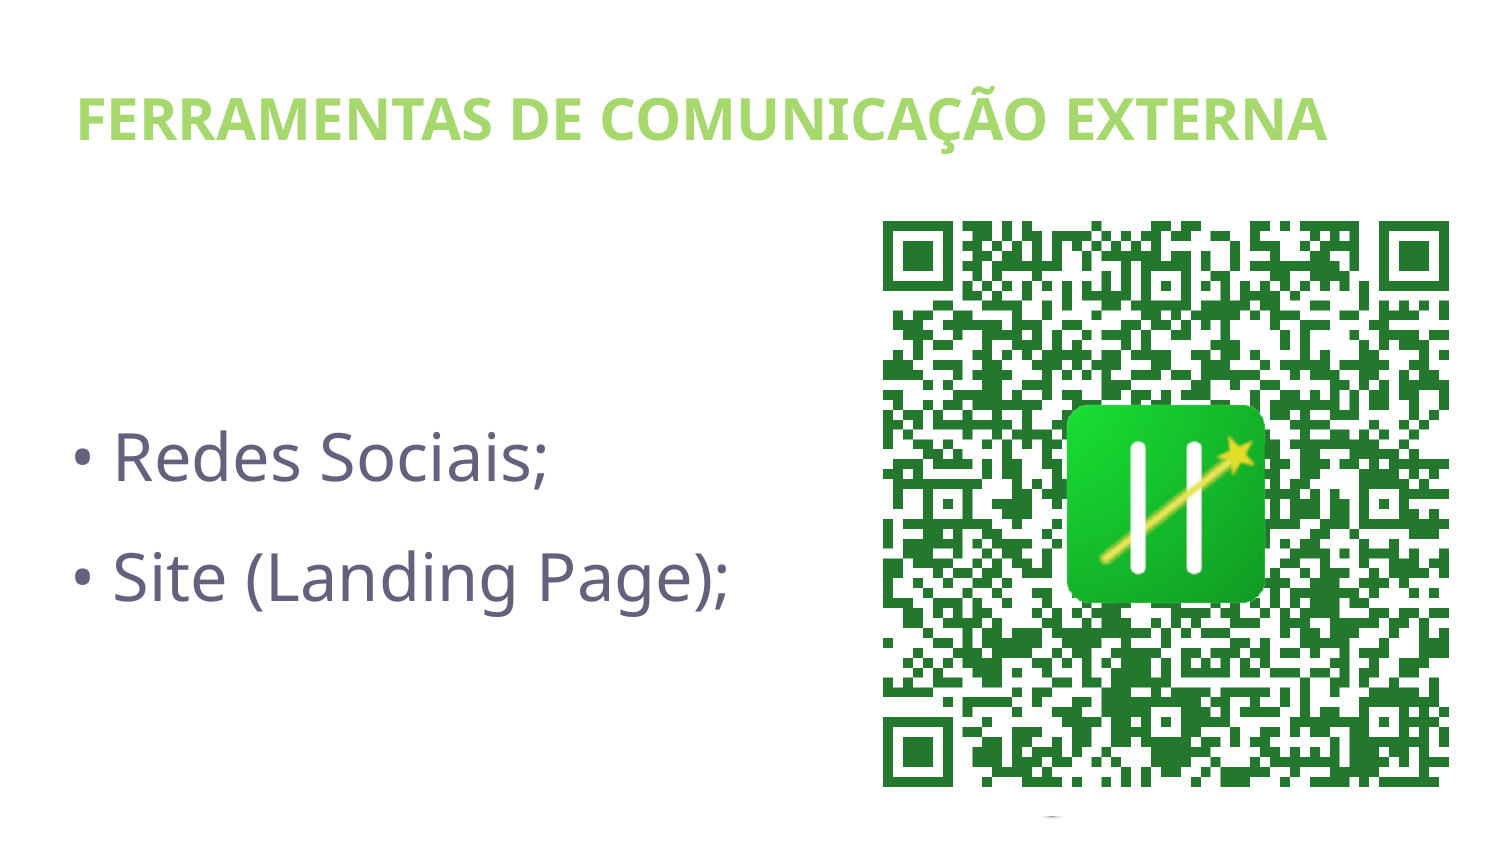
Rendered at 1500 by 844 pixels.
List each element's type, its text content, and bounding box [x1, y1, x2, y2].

title FERRAMENTAS DE COMUNICAÇÃO EXTERNA [75, 46, 1447, 187]
picture [853, 191, 1478, 819]
text_box • Redes Sociais; • Site (Landing Page); [70, 191, 853, 798]
